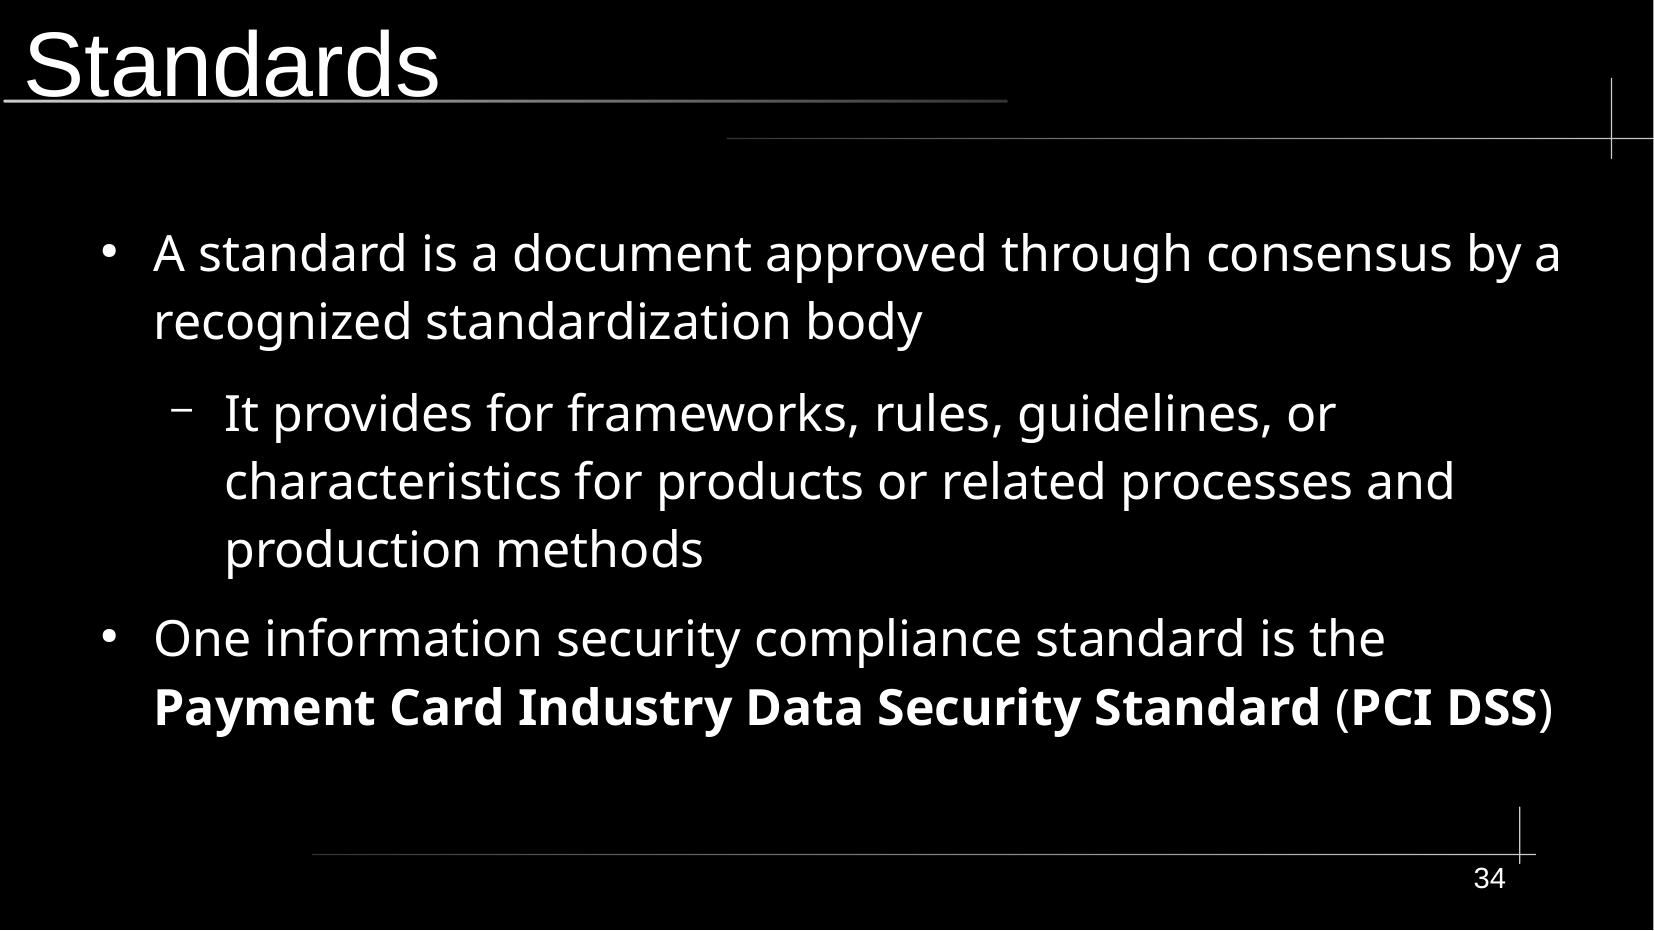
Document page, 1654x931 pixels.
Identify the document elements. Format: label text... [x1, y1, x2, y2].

title Standards [23, 11, 1589, 119]
list A standard is a document approved through consensus by a recognized standardization body It provides for frameworks, rules, guidelines, or characteristics for products or related processes and production methods One information security compliance standard is the Payment Card Industry Data Security Standard (PCI DSS) [82, 217, 1571, 758]
